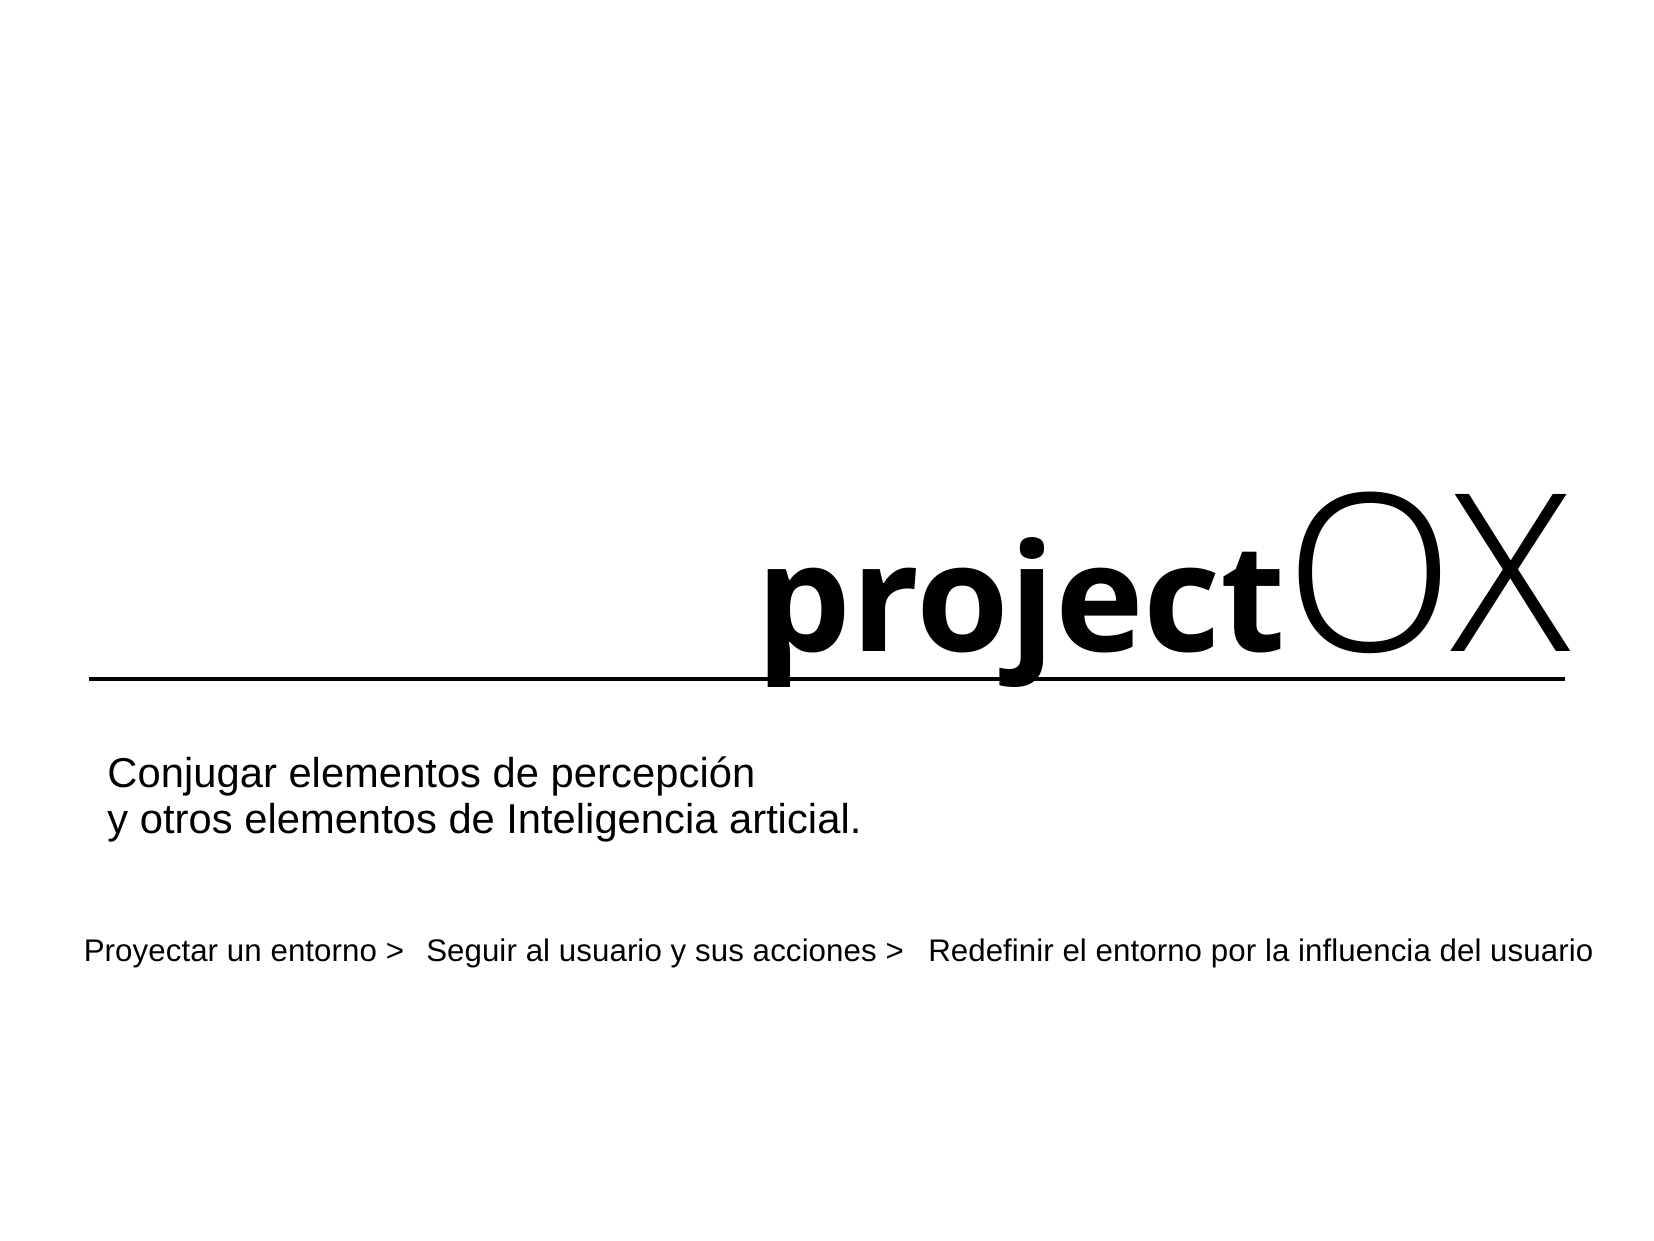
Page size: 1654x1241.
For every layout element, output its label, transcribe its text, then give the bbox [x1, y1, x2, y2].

text_box Redefinir el entorno por la influencia del usuario [909, 921, 1625, 987]
text_box Conjugar elementos de percepción y otros elementos de Inteligencia articial. [88, 738, 1382, 855]
text_box Proyectar un entorno > [64, 921, 407, 987]
title projectOX [82, 440, 1571, 693]
text_box Seguir al usuario y sus acciones > [407, 921, 909, 987]
